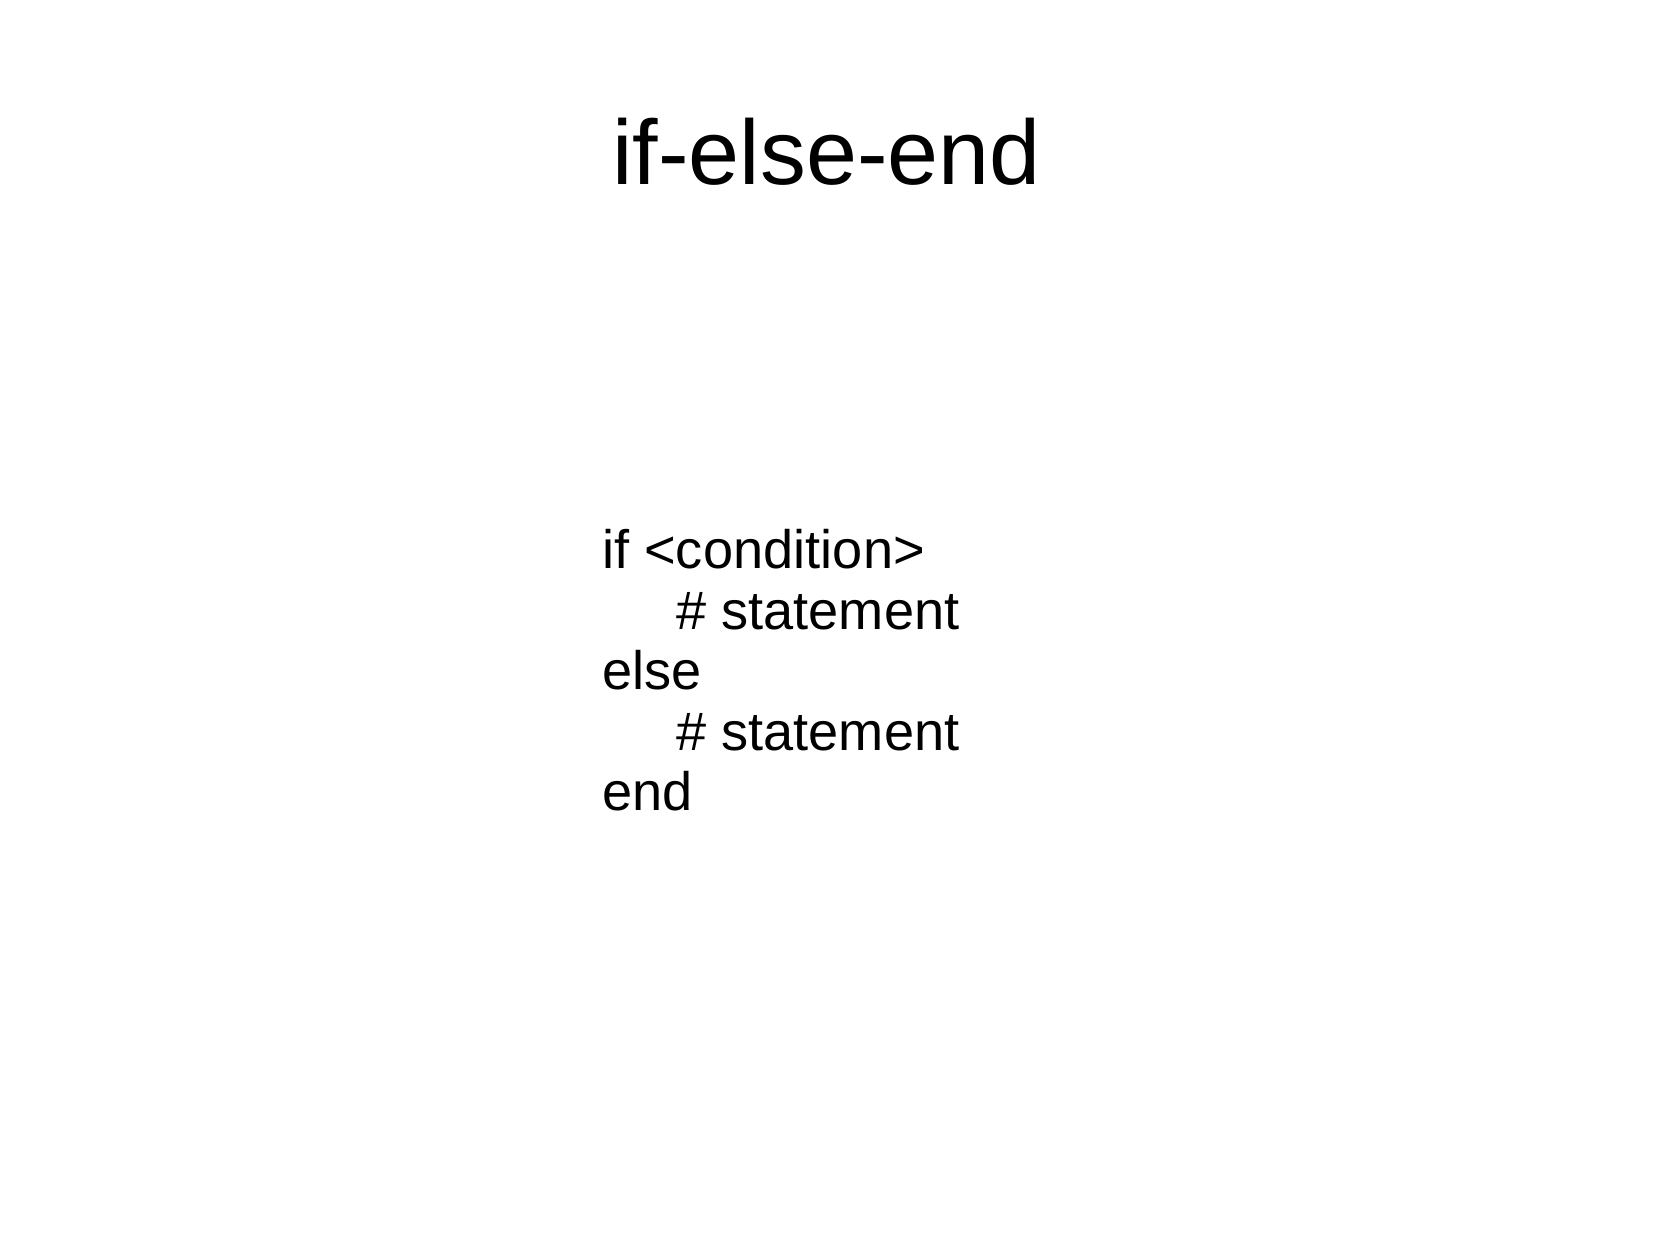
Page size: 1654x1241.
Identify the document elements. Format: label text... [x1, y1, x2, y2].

text_box if <condition> # statement else # statement end [602, 519, 1052, 823]
title if-else-end [82, 49, 1571, 257]
